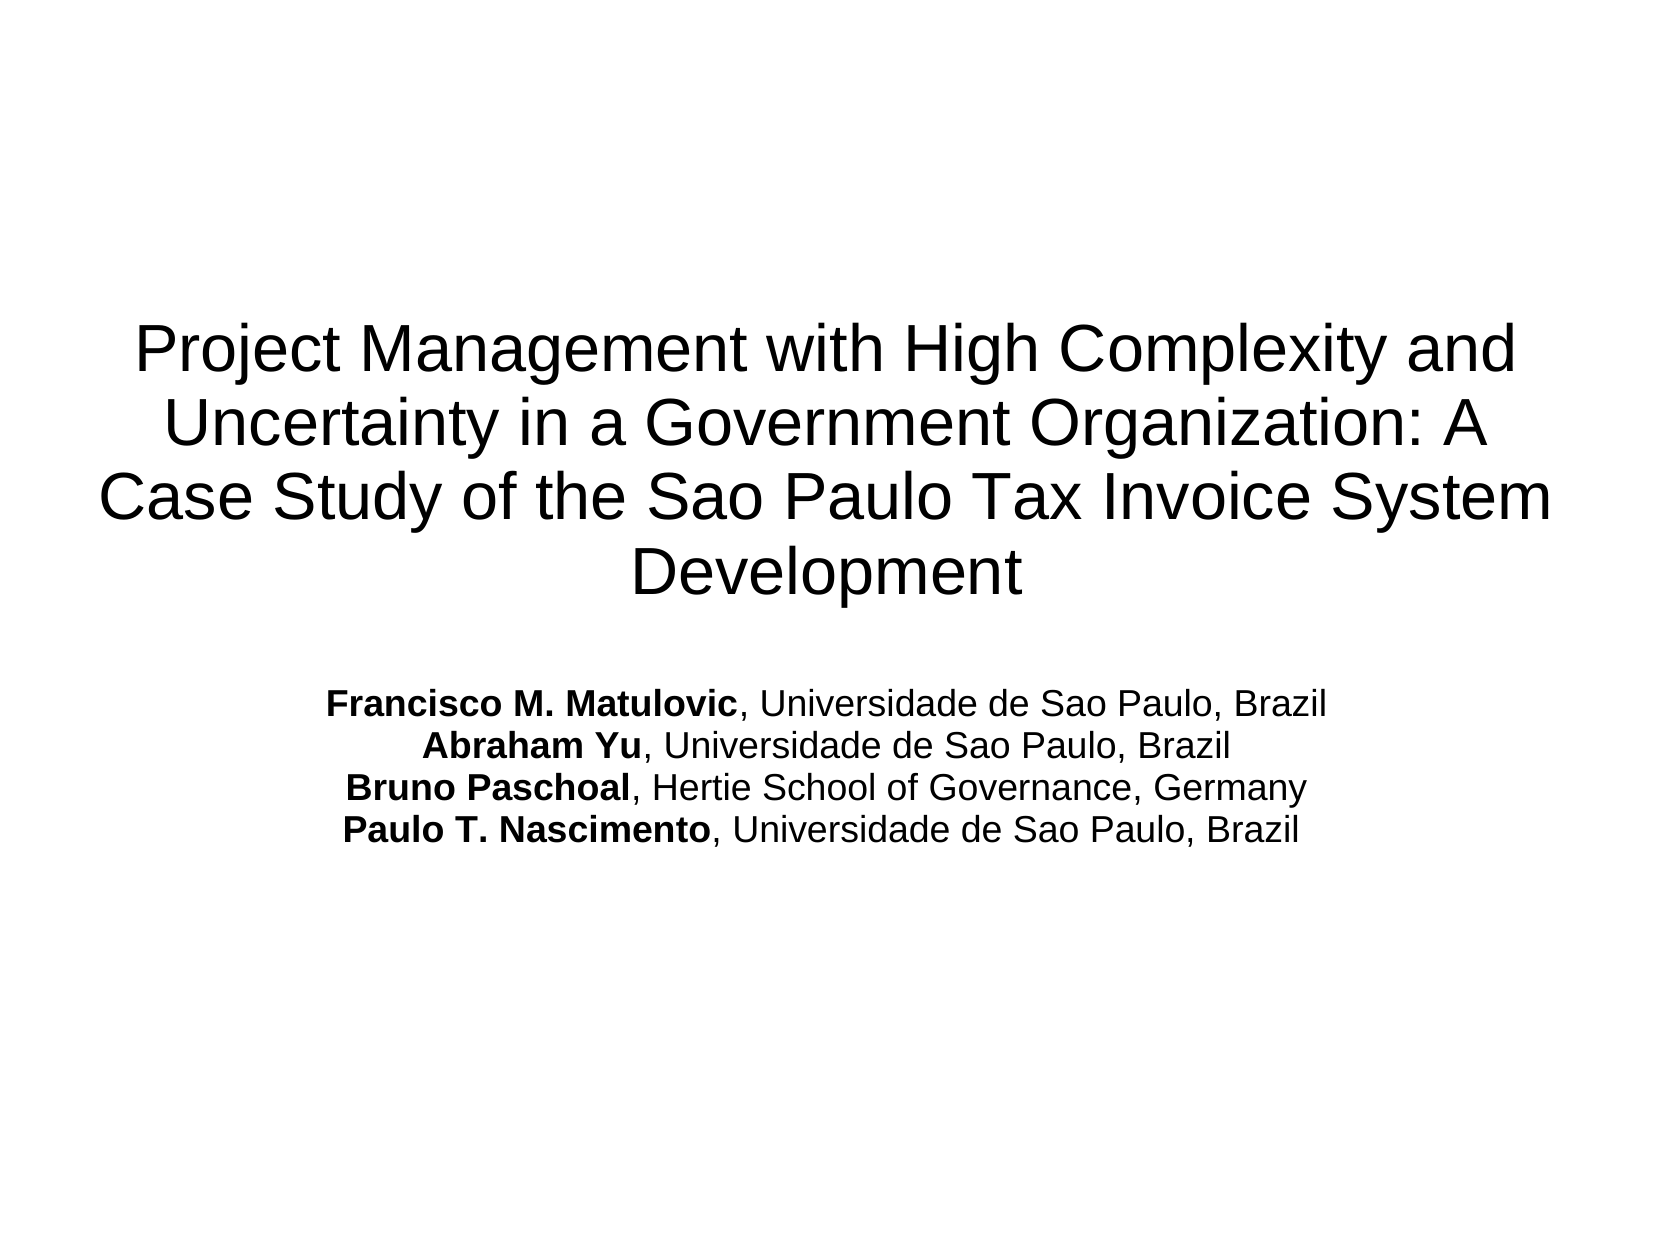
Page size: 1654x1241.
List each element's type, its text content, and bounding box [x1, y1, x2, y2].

text_box Project Management with High Complexity and Uncertainty in a Government Organization: A Case Study of the Sao Paulo Tax Invoice System Development Francisco M. Matulovic, Universidade de Sao Paulo, Brazil Abraham Yu, Universidade de Sao Paulo, Brazil Bruno Paschoal, Hertie School of Governance, Germany Paulo T. Nascimento, Universidade de Sao Paulo, Brazil [82, 56, 1571, 1102]
